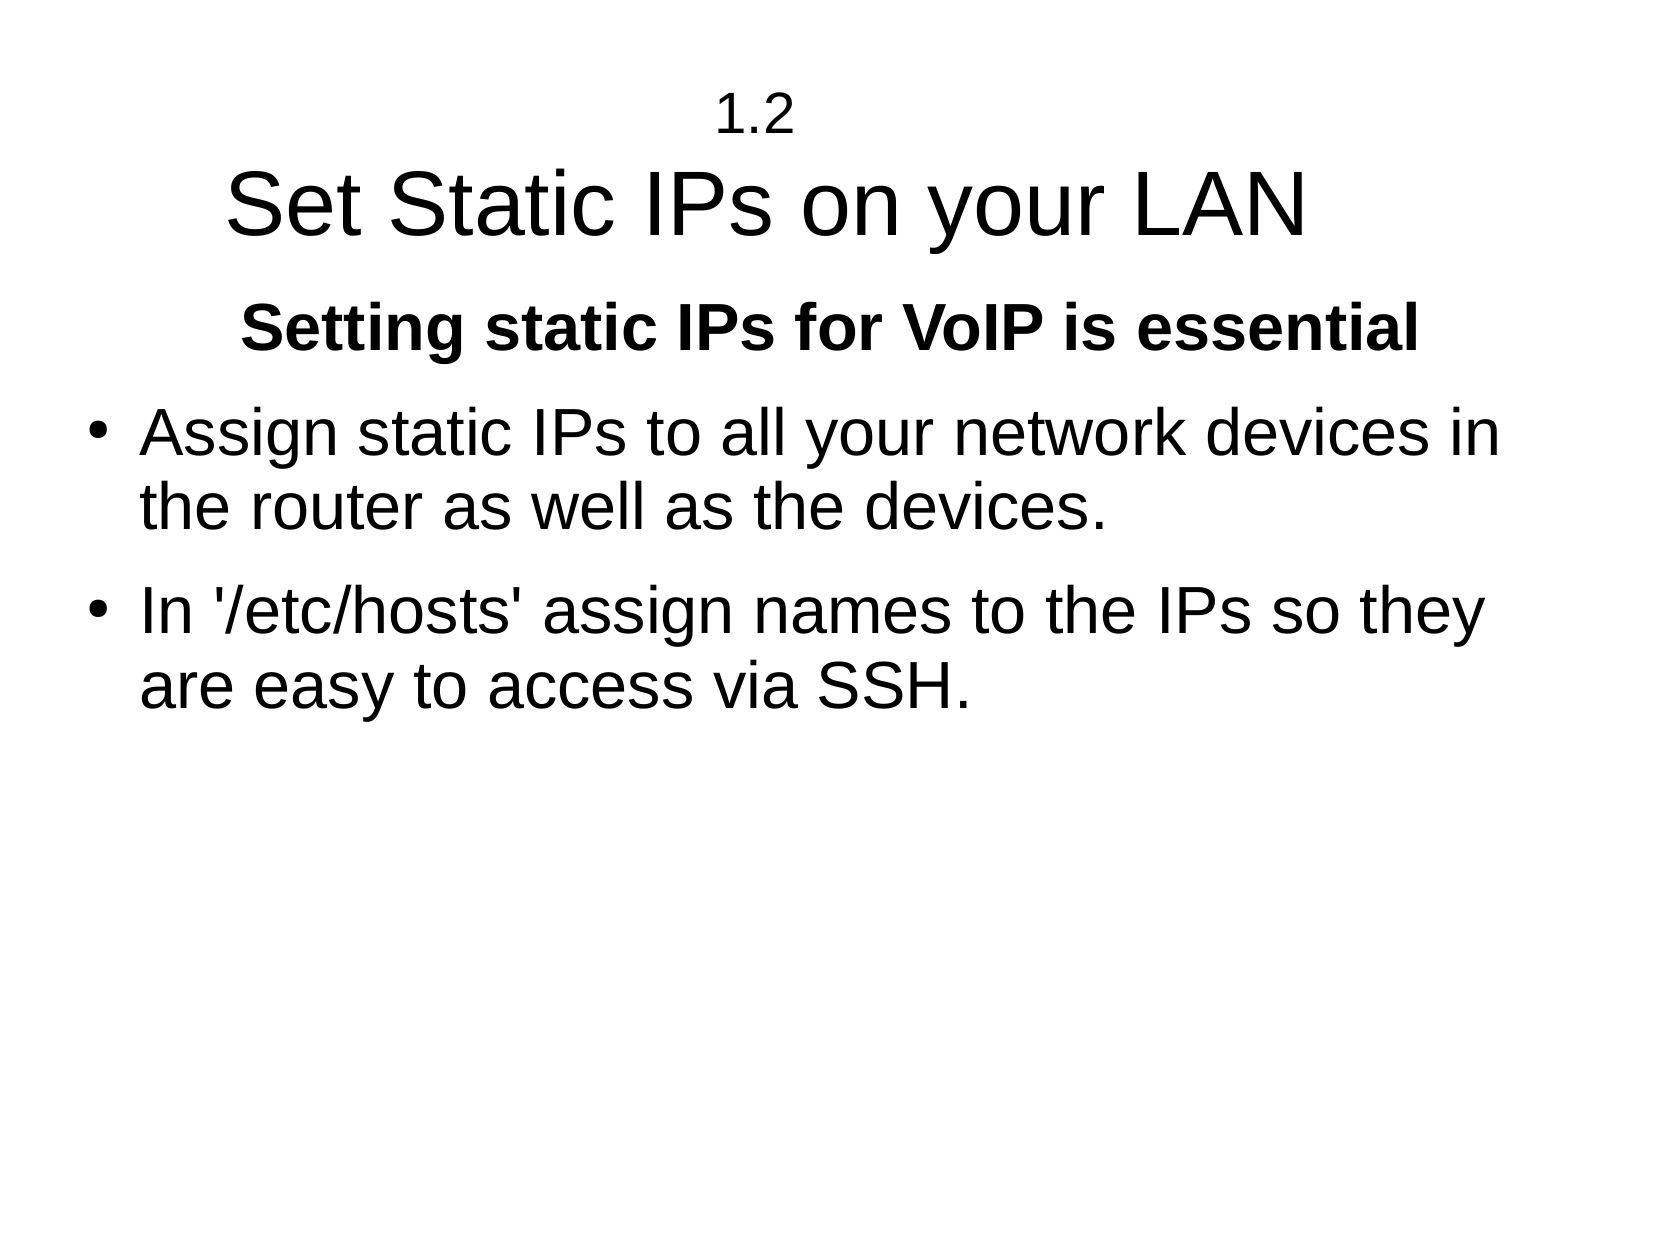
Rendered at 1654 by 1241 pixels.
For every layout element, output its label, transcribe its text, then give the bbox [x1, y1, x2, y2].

title 1.2 Set Static IPs on your LAN [23, 49, 1512, 257]
list Setting static IPs for VoIP is essential Assign static IPs to all your network devices in the router as well as the devices. In '/etc/hosts' assign names to the IPs so they are easy to access via SSH. [68, 290, 1524, 1010]
